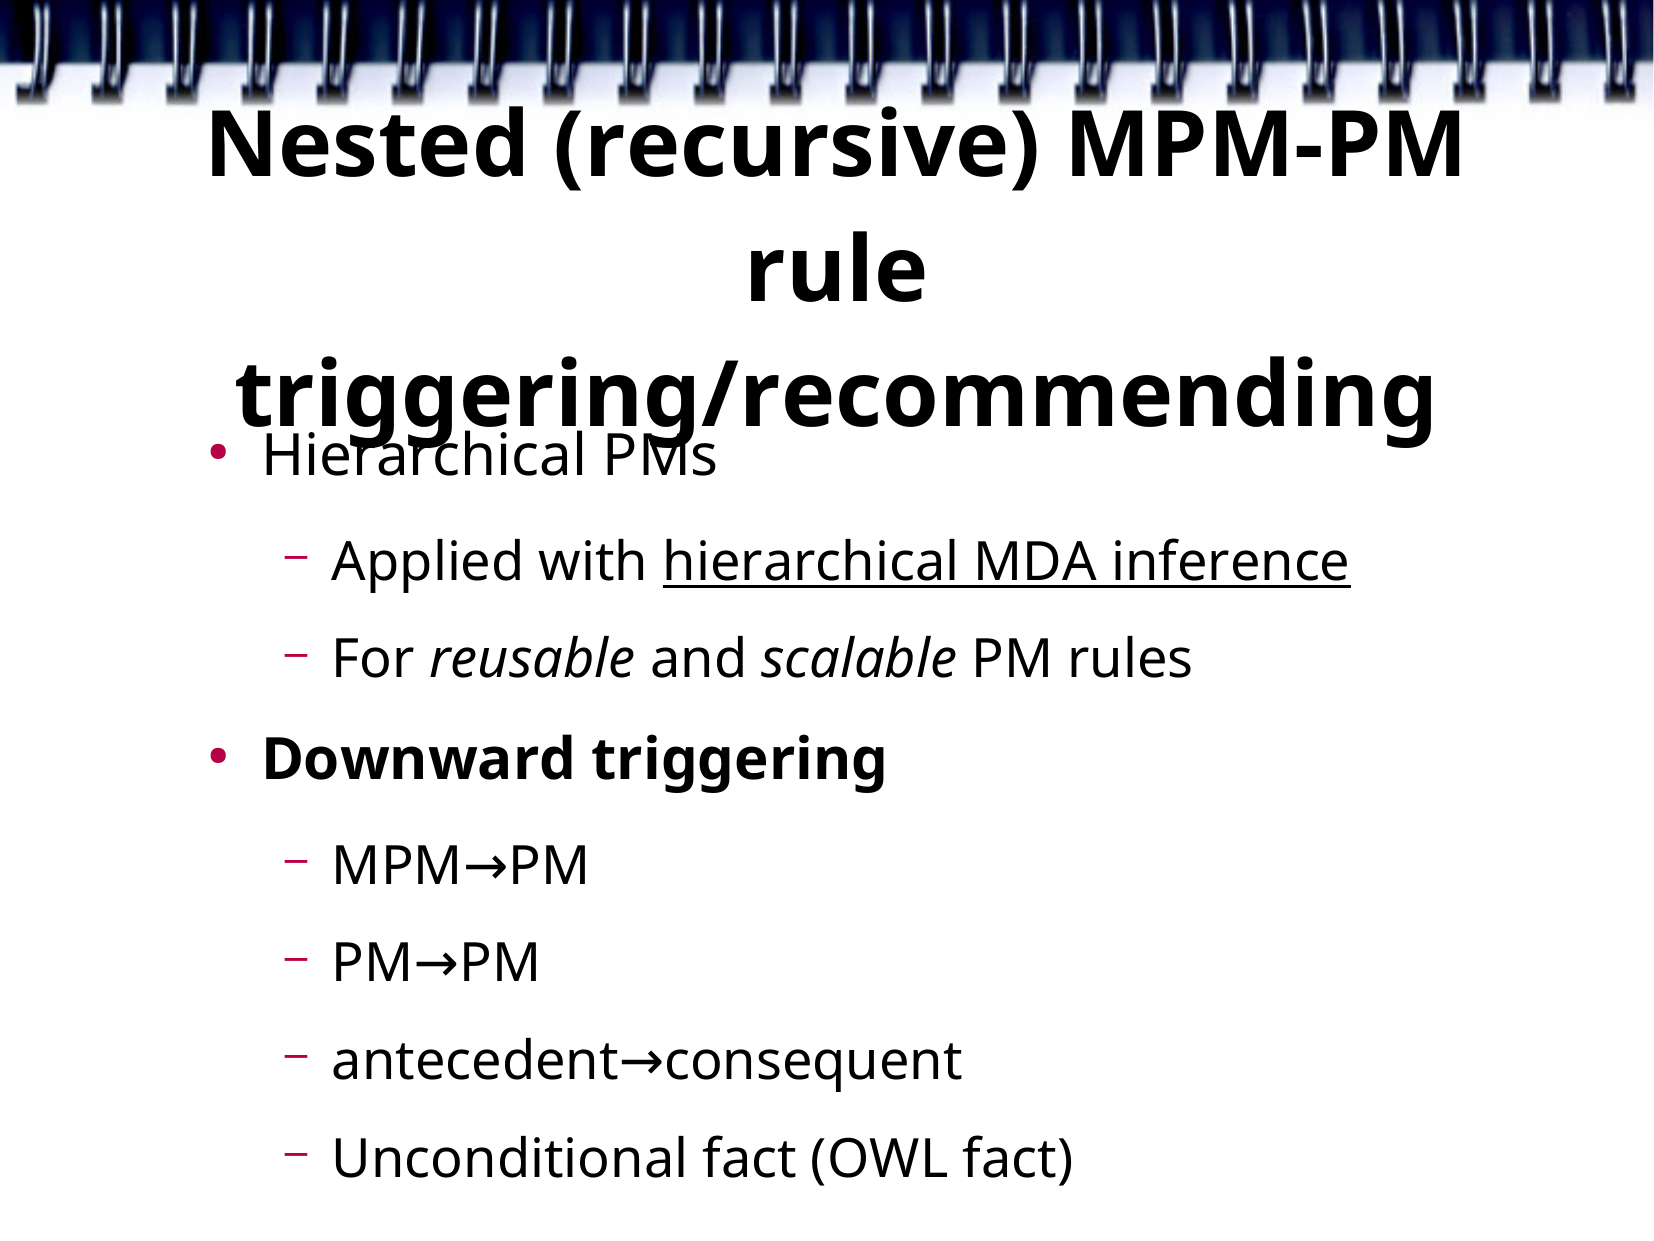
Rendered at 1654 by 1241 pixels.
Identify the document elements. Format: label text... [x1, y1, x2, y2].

picture [0, 0, 1654, 121]
list Hierarchical PMs Applied with hierarchical MDA inference For reusable and scalable PM rules Downward triggering MPM→PM PM→PM antecedent→consequent Unconditional fact (OWL fact) [190, 413, 1506, 1182]
title Nested (recursive) MPM-PM rule triggering/recommending [139, 151, 1535, 381]
